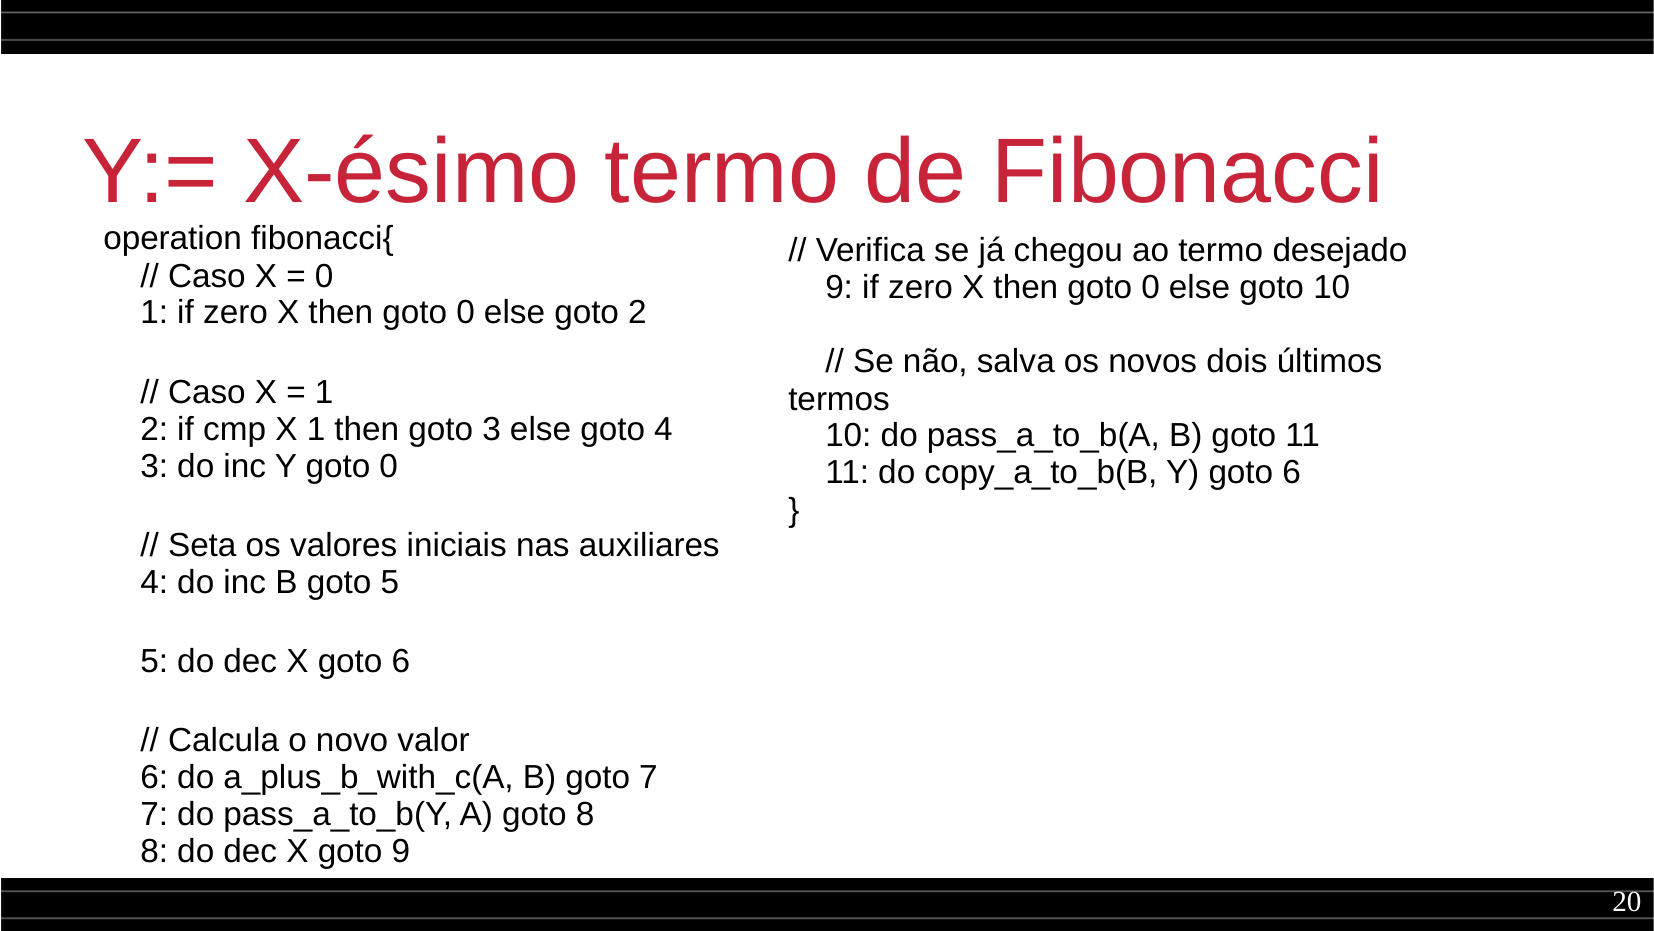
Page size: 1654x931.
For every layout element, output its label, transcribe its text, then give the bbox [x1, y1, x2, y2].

picture [1, 0, 1654, 54]
picture [1, 878, 1654, 931]
text_box operation fibonacci{ // Caso X = 0 1: if zero X then goto 0 else goto 2 // Caso X = 1 2: if cmp X 1 then goto 3 else goto 4 3: do inc Y goto 0 // Seta os valores iniciais nas auxiliares 4: do inc B goto 5 5: do dec X goto 6 // Calcula o novo valor 6: do a_plus_b_with_c(A, B) goto 7 7: do pass_a_to_b(Y, A) goto 8 8: do dec X goto 9 [88, 212, 756, 877]
text_box // Verifica se já chegou ao termo desejado 9: if zero X then goto 0 else goto 10 // Se não, salva os novos dois últimos termos 10: do pass_a_to_b(A, B) goto 11 11: do copy_a_to_b(B, Y) goto 6 } [773, 224, 1441, 889]
title Y:= X-ésimo termo de Fibonacci [82, 92, 1571, 249]
